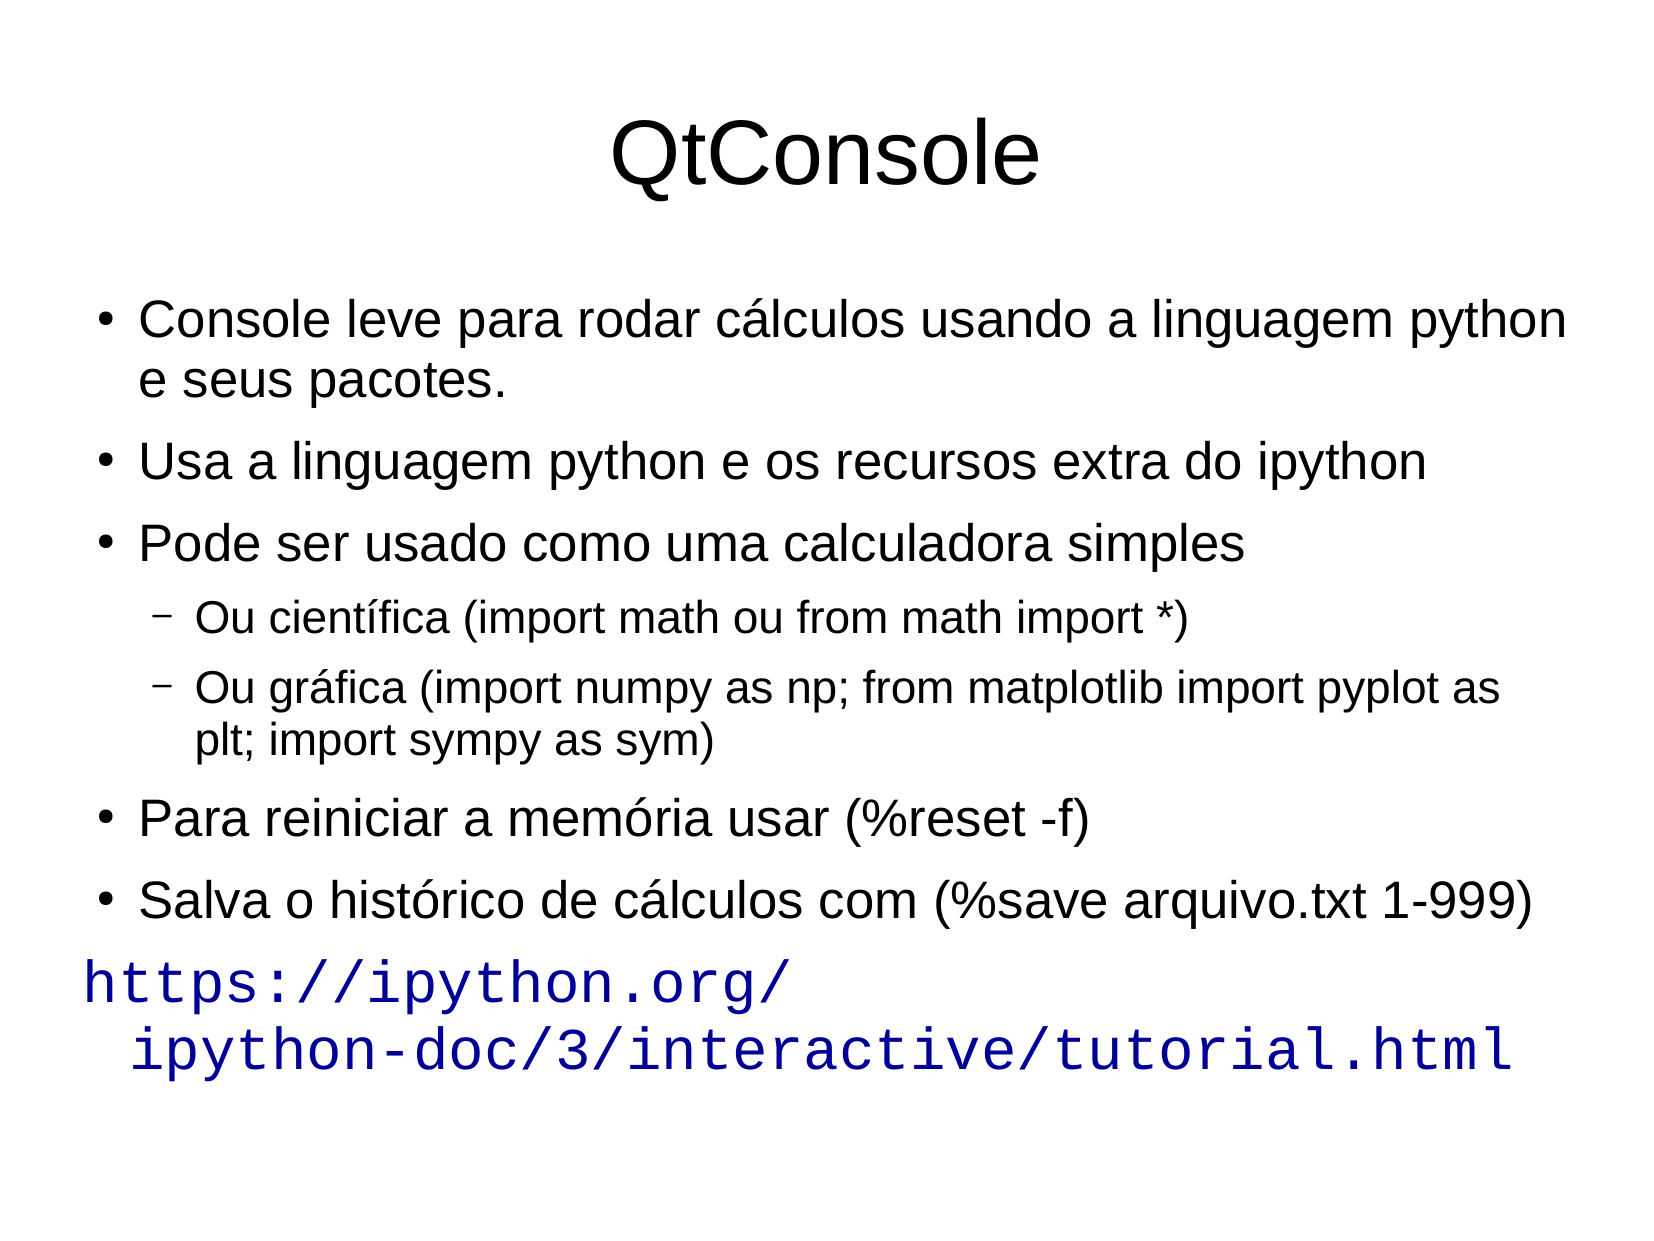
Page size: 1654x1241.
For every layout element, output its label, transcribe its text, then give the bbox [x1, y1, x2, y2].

title QtConsole [82, 49, 1571, 257]
list Console leve para rodar cálculos usando a linguagem python e seus pacotes. Usa a linguagem python e os recursos extra do ipython Pode ser usado como uma calculadora simples Ou científica (import math ou from math import *) Ou gráfica (import numpy as np; from matplotlib import pyplot as plt; import sympy as sym) Para reiniciar a memória usar (%reset -f) Salva o histórico de cálculos com (%save arquivo.txt 1-999) https://ipython.org/ ipython-doc/3/interactive/tutorial.html [82, 290, 1571, 1170]
